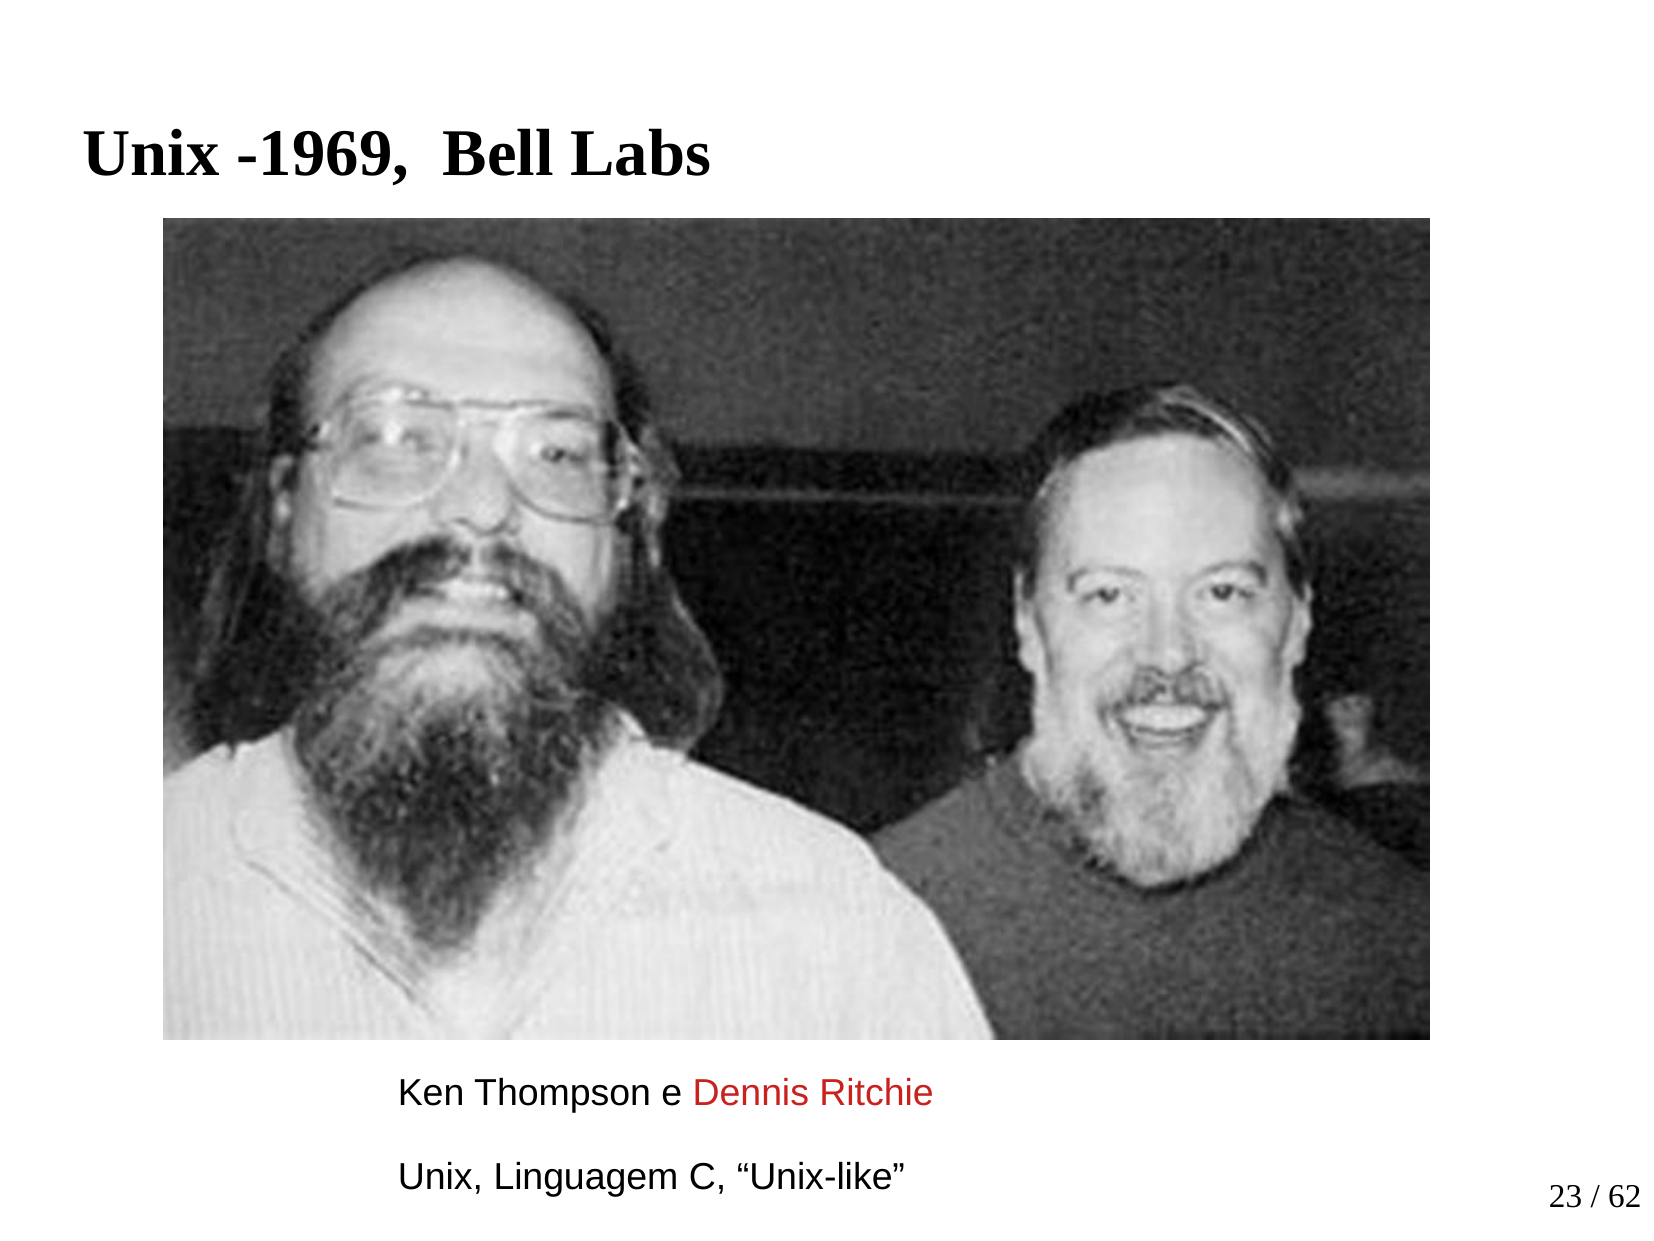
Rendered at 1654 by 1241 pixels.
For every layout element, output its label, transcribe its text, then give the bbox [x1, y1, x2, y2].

title Unix -1969, Bell Labs [82, 49, 1571, 257]
picture [163, 218, 1430, 1040]
text_box Ken Thompson e Dennis Ritchie Unix, Linguagem C, “Unix-like” [383, 1063, 1111, 1205]
